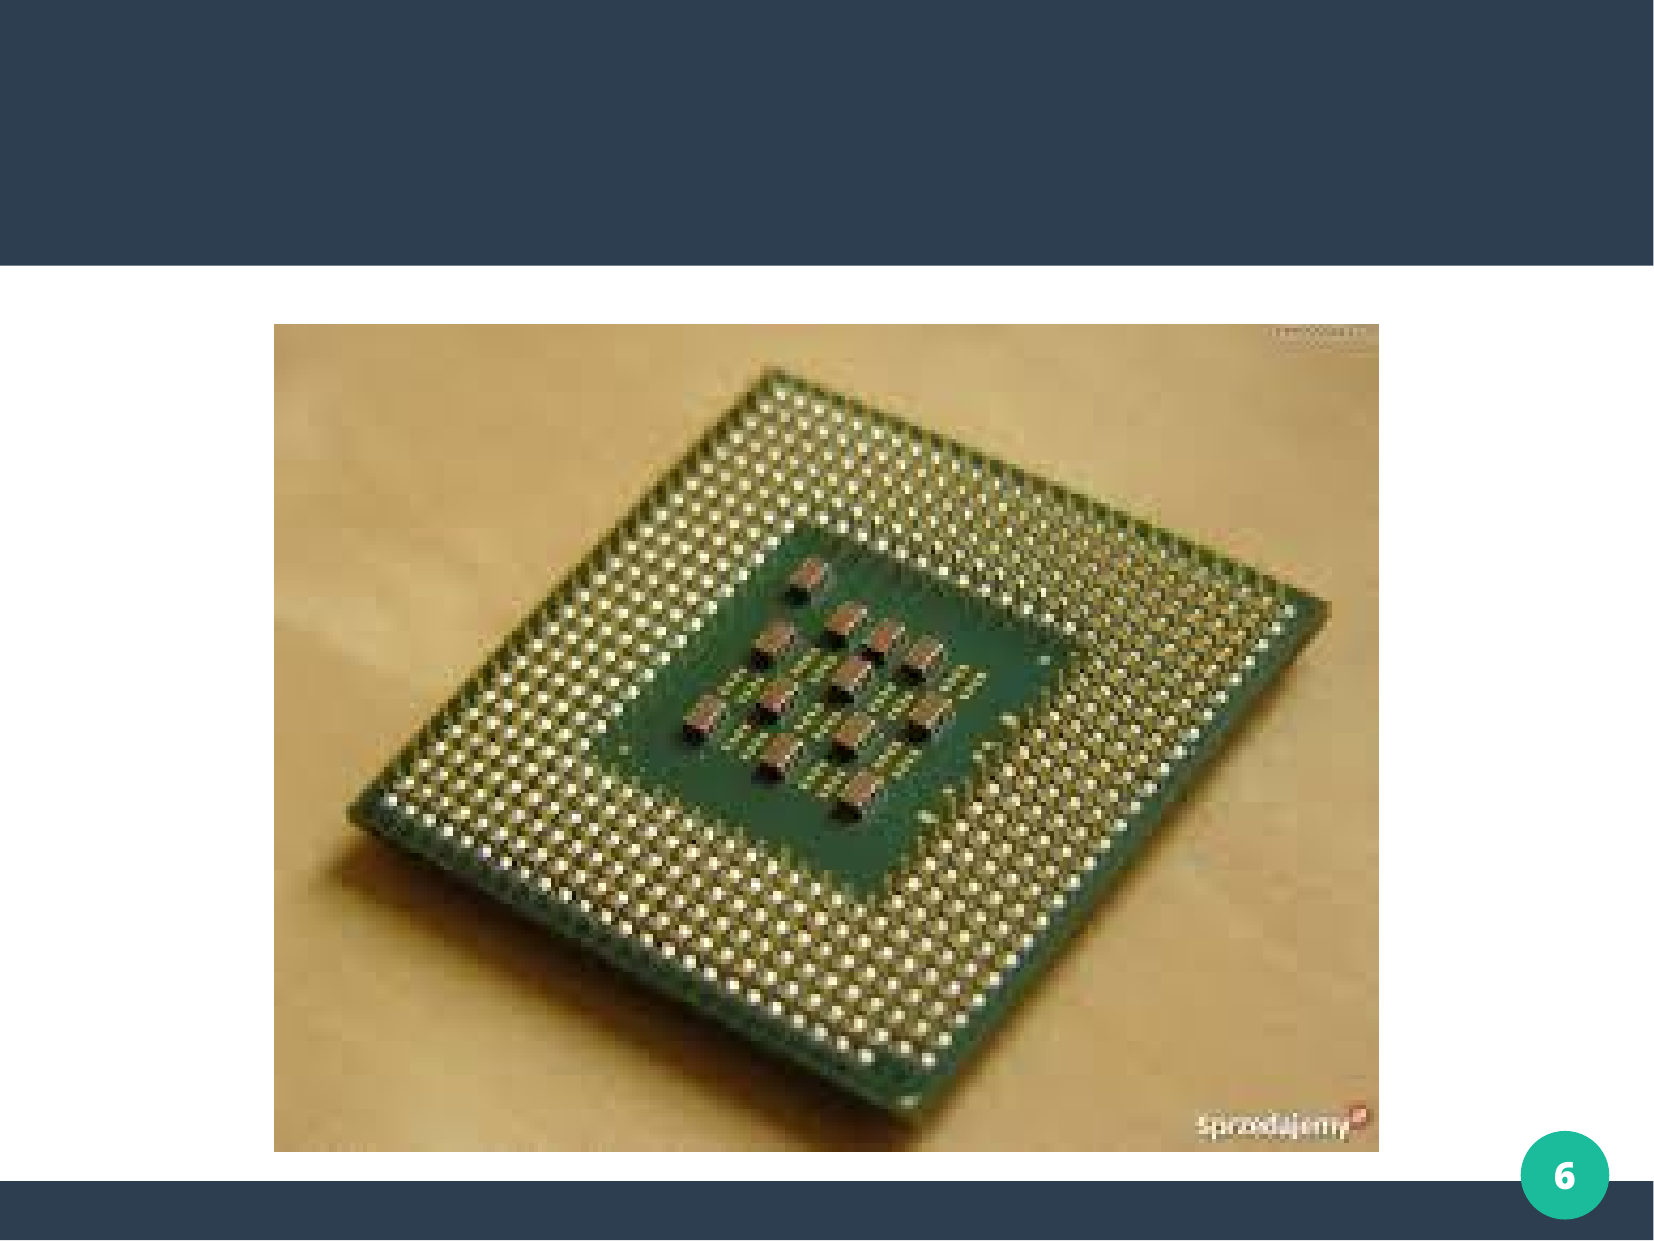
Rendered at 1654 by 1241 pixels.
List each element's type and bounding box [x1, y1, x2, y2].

picture [274, 324, 1379, 1152]
